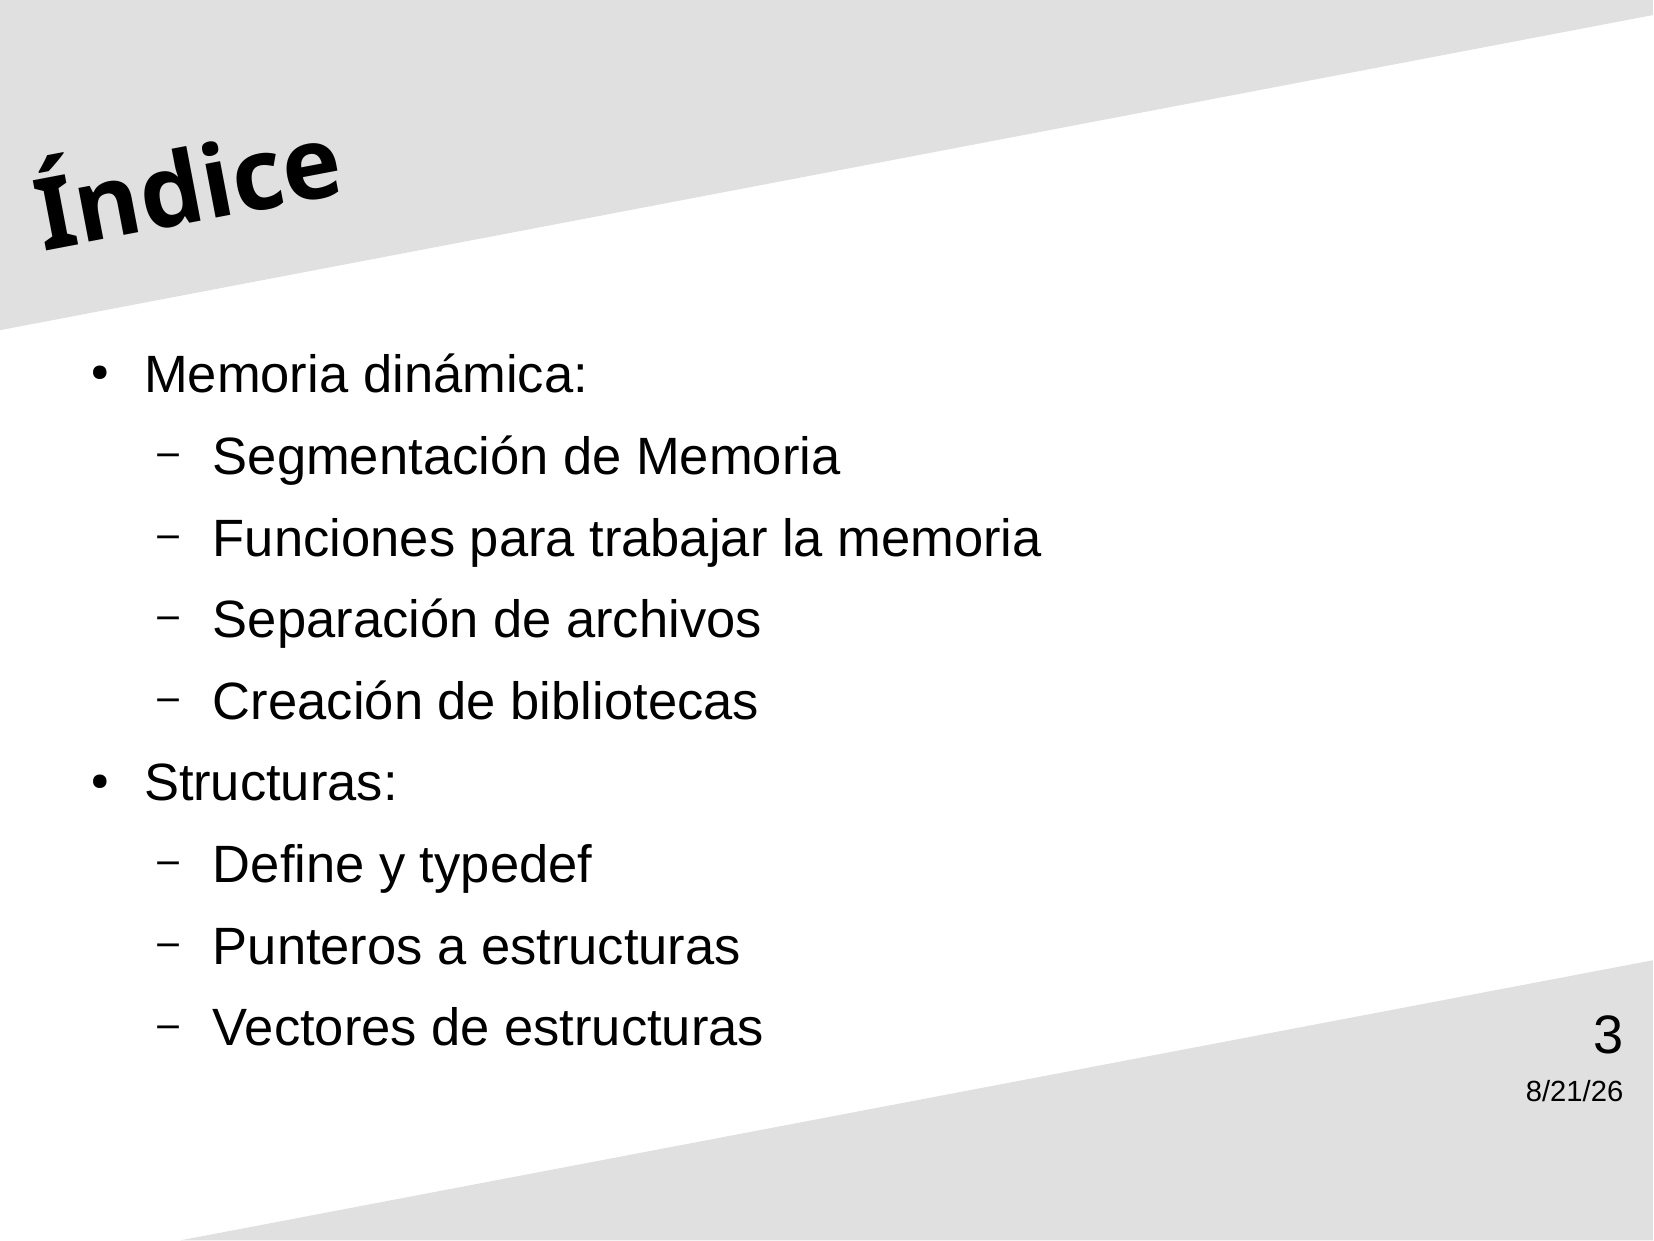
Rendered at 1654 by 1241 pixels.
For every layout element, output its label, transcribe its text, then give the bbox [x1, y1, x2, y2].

title Índice [16, 0, 1518, 315]
list Memoria dinámica: Segmentación de Memoria Funciones para trabajar la memoria Separación de archivos Creación de bibliotecas Structuras: Define y typedef Punteros a estructuras Vectores de estructuras [75, 345, 1531, 1065]
